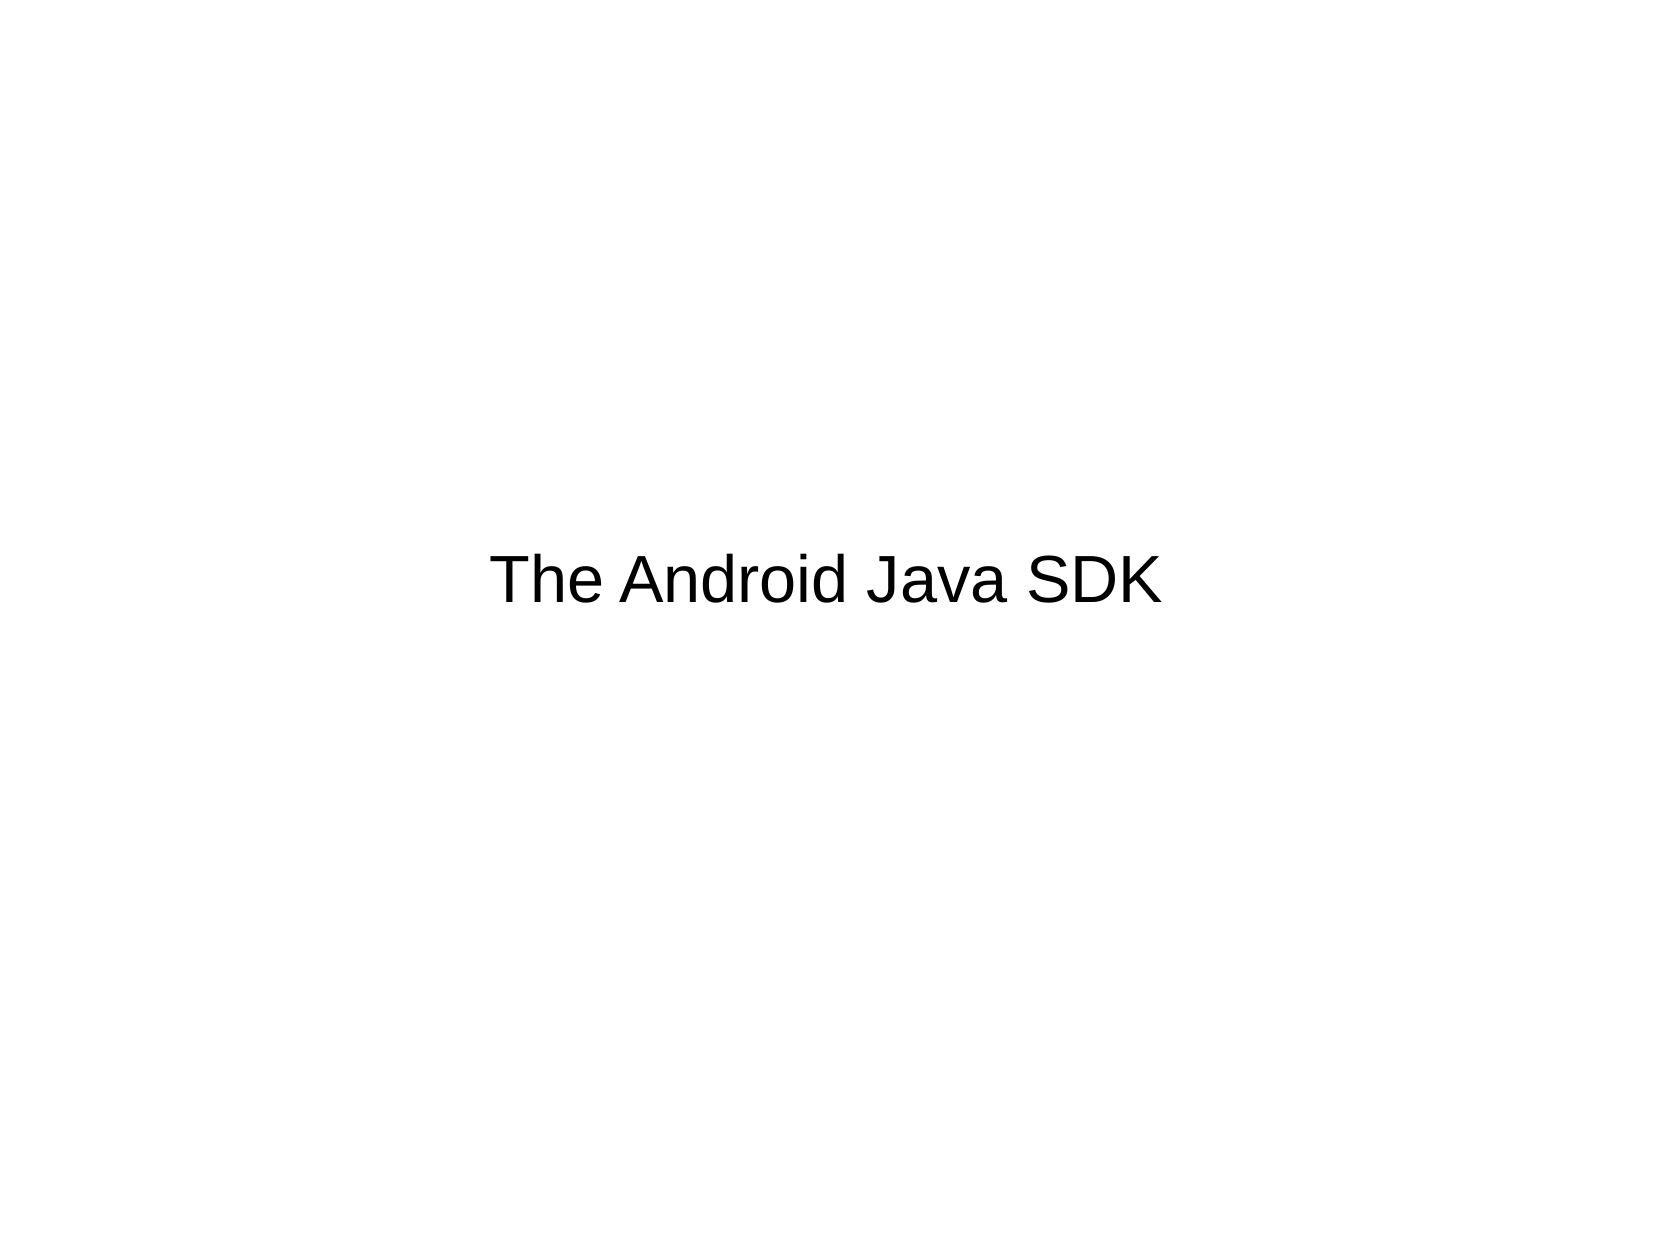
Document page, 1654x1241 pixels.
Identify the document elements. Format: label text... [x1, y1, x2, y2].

subtitle The Android Java SDK [82, 49, 1571, 1109]
